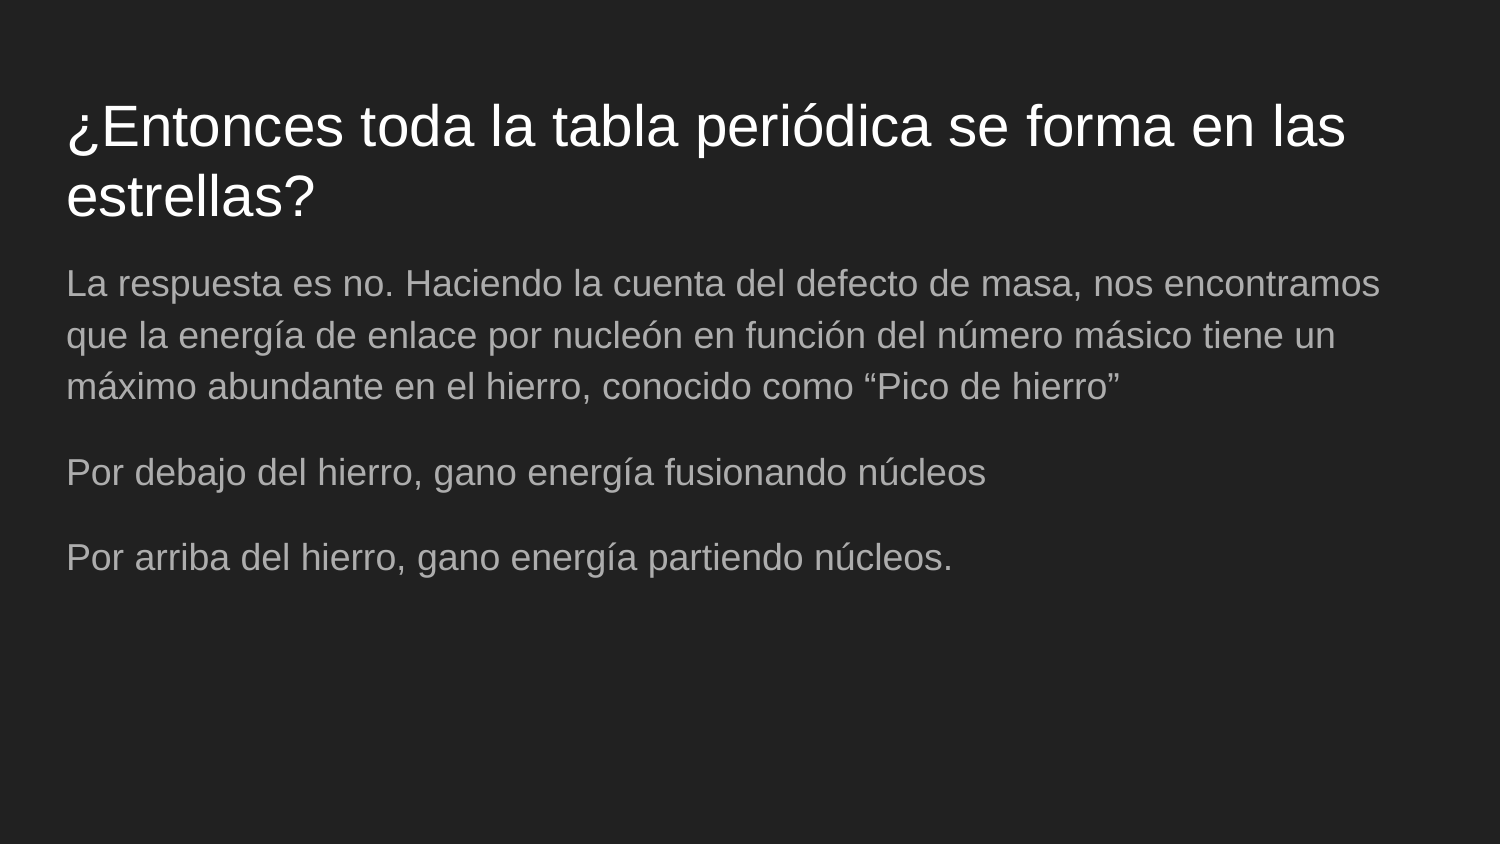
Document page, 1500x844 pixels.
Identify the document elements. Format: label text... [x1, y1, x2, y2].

list La respuesta es no. Haciendo la cuenta del defecto de masa, nos encontramos que la energía de enlace por nucleón en función del número másico tiene un máximo abundante en el hierro, conocido como “Pico de hierro” Por debajo del hierro, gano energía fusionando núcleos Por arriba del hierro, gano energía partiendo núcleos. [51, 237, 1449, 750]
title ¿Entonces toda la tabla periódica se forma en las estrellas? [51, 72, 1449, 167]
